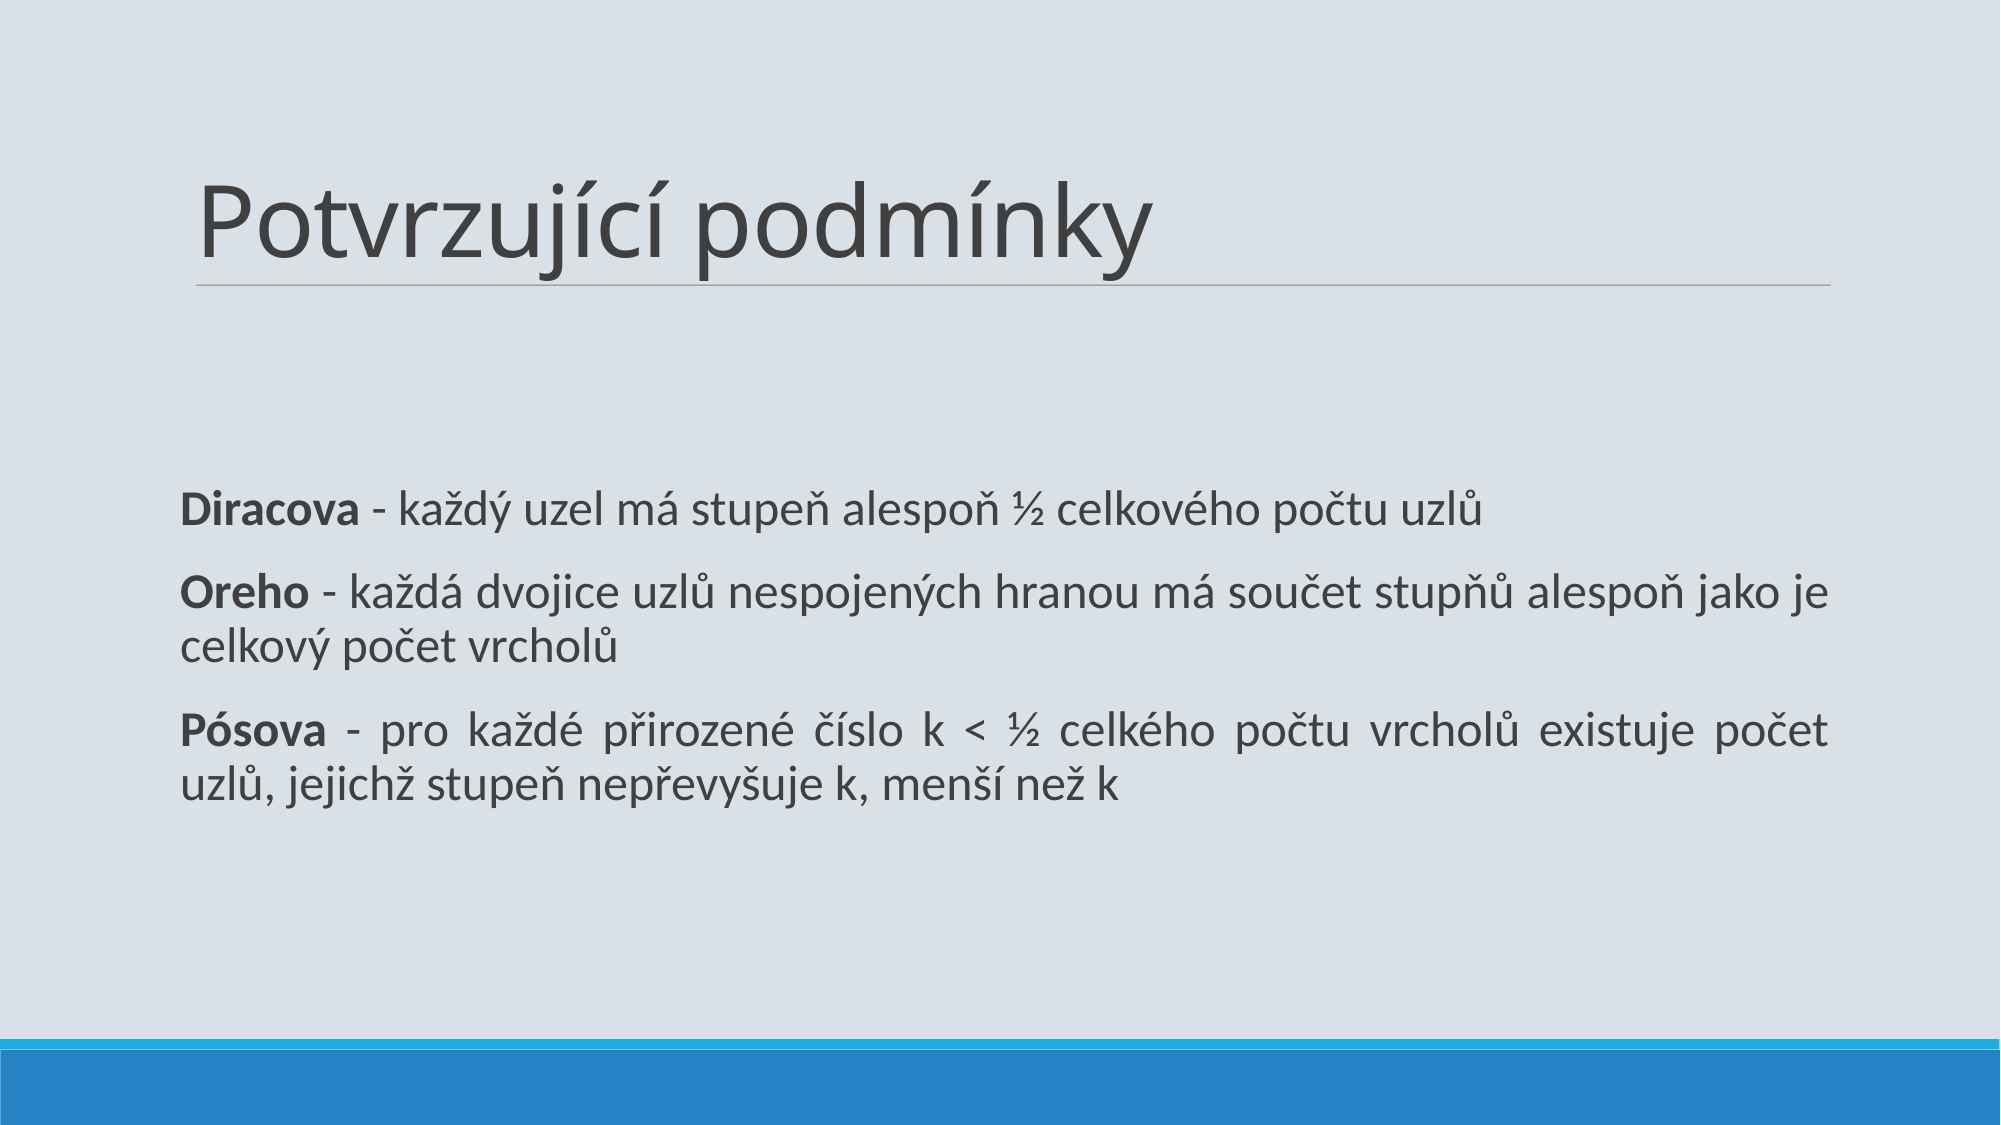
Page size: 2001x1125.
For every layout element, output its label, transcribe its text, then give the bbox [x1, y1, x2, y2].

title Potvrzující podmínky [180, 47, 1830, 285]
list Diracova - každý uzel má stupeň alespoň ½ celkového počtu uzlů Oreho - každá dvojice uzlů nespojených hranou má součet stupňů alespoň jako je celkový počet vrcholů Pósova - pro každé přirozené číslo k < ½ celkého počtu vrcholů existuje počet uzlů, jejichž stupeň nepřevyšuje k, menší než k [180, 302, 1830, 963]
